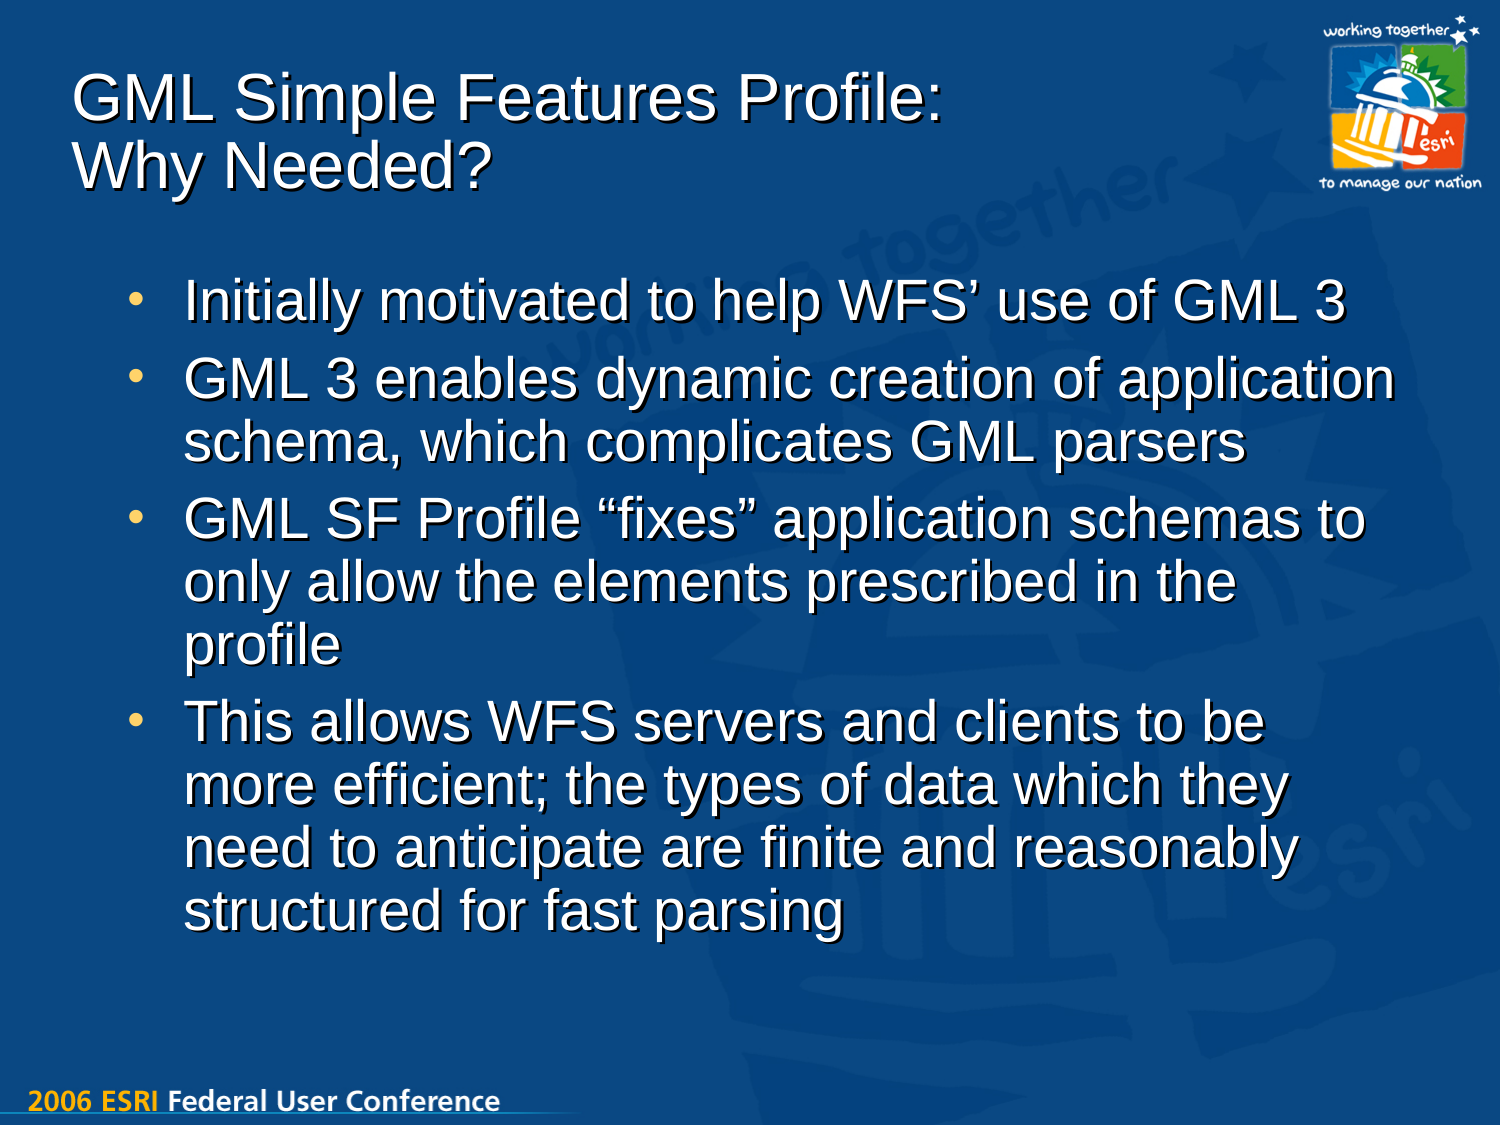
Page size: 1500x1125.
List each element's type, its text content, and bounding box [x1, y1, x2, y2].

picture [0, 0, 1500, 1125]
title GML Simple Features Profile: Why Needed? [56, 58, 1299, 253]
list Initially motivated to help WFS’ use of GML 3 GML 3 enables dynamic creation of application schema, which complicates GML parsers GML SF Profile “fixes” application schemas to only allow the elements prescribed in the profile This allows WFS servers and clients to be more efficient; the types of data which they need to anticipate are finite and reasonably structured for fast parsing [112, 262, 1424, 1040]
